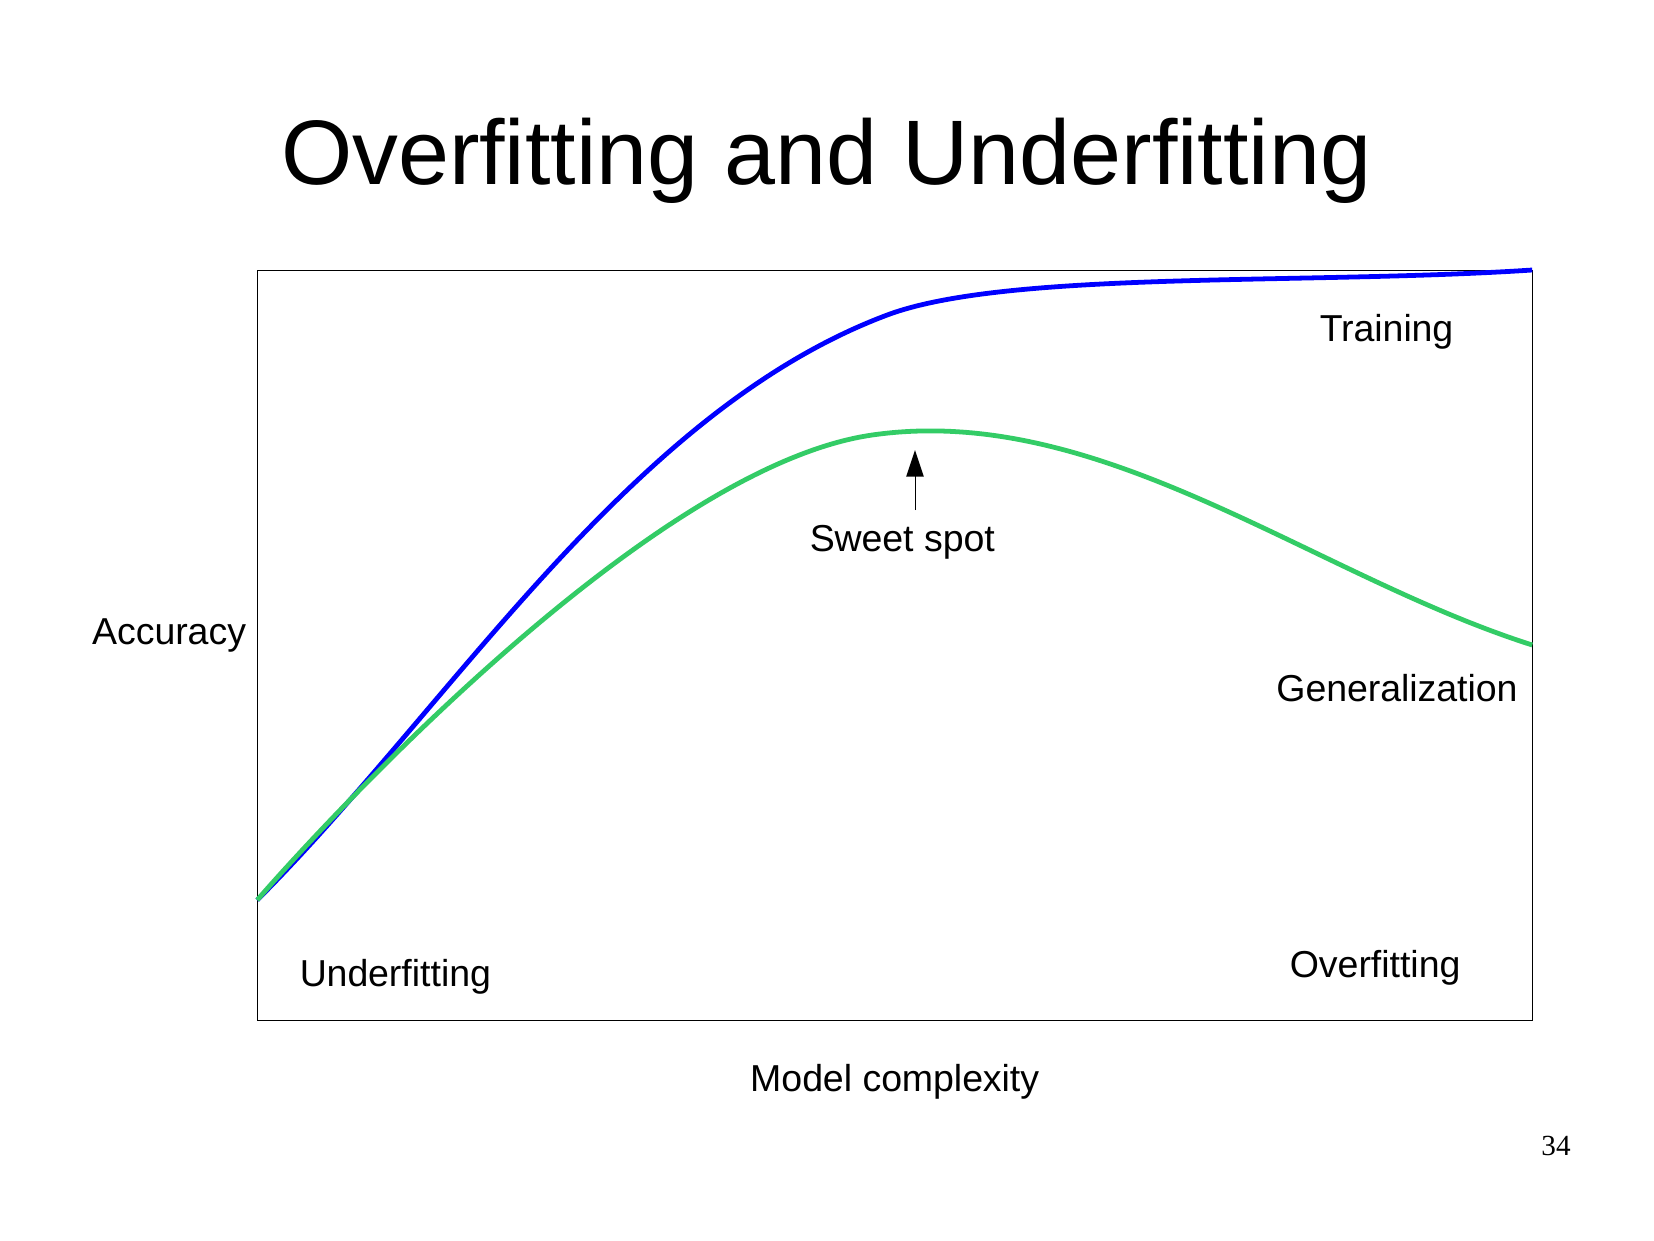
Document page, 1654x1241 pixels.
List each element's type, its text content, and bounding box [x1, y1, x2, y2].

text_box Generalization [1261, 660, 1533, 717]
text_box Overfitting [1275, 935, 1501, 1011]
title Overfitting and Underfitting [82, 49, 1571, 257]
text_box Training [1305, 300, 1516, 357]
text_box Underfitting [285, 945, 506, 1002]
text_box Sweet spot [795, 510, 1066, 567]
text_box Accuracy [77, 603, 393, 661]
text_box Model complexity [647, 1050, 1143, 1107]
